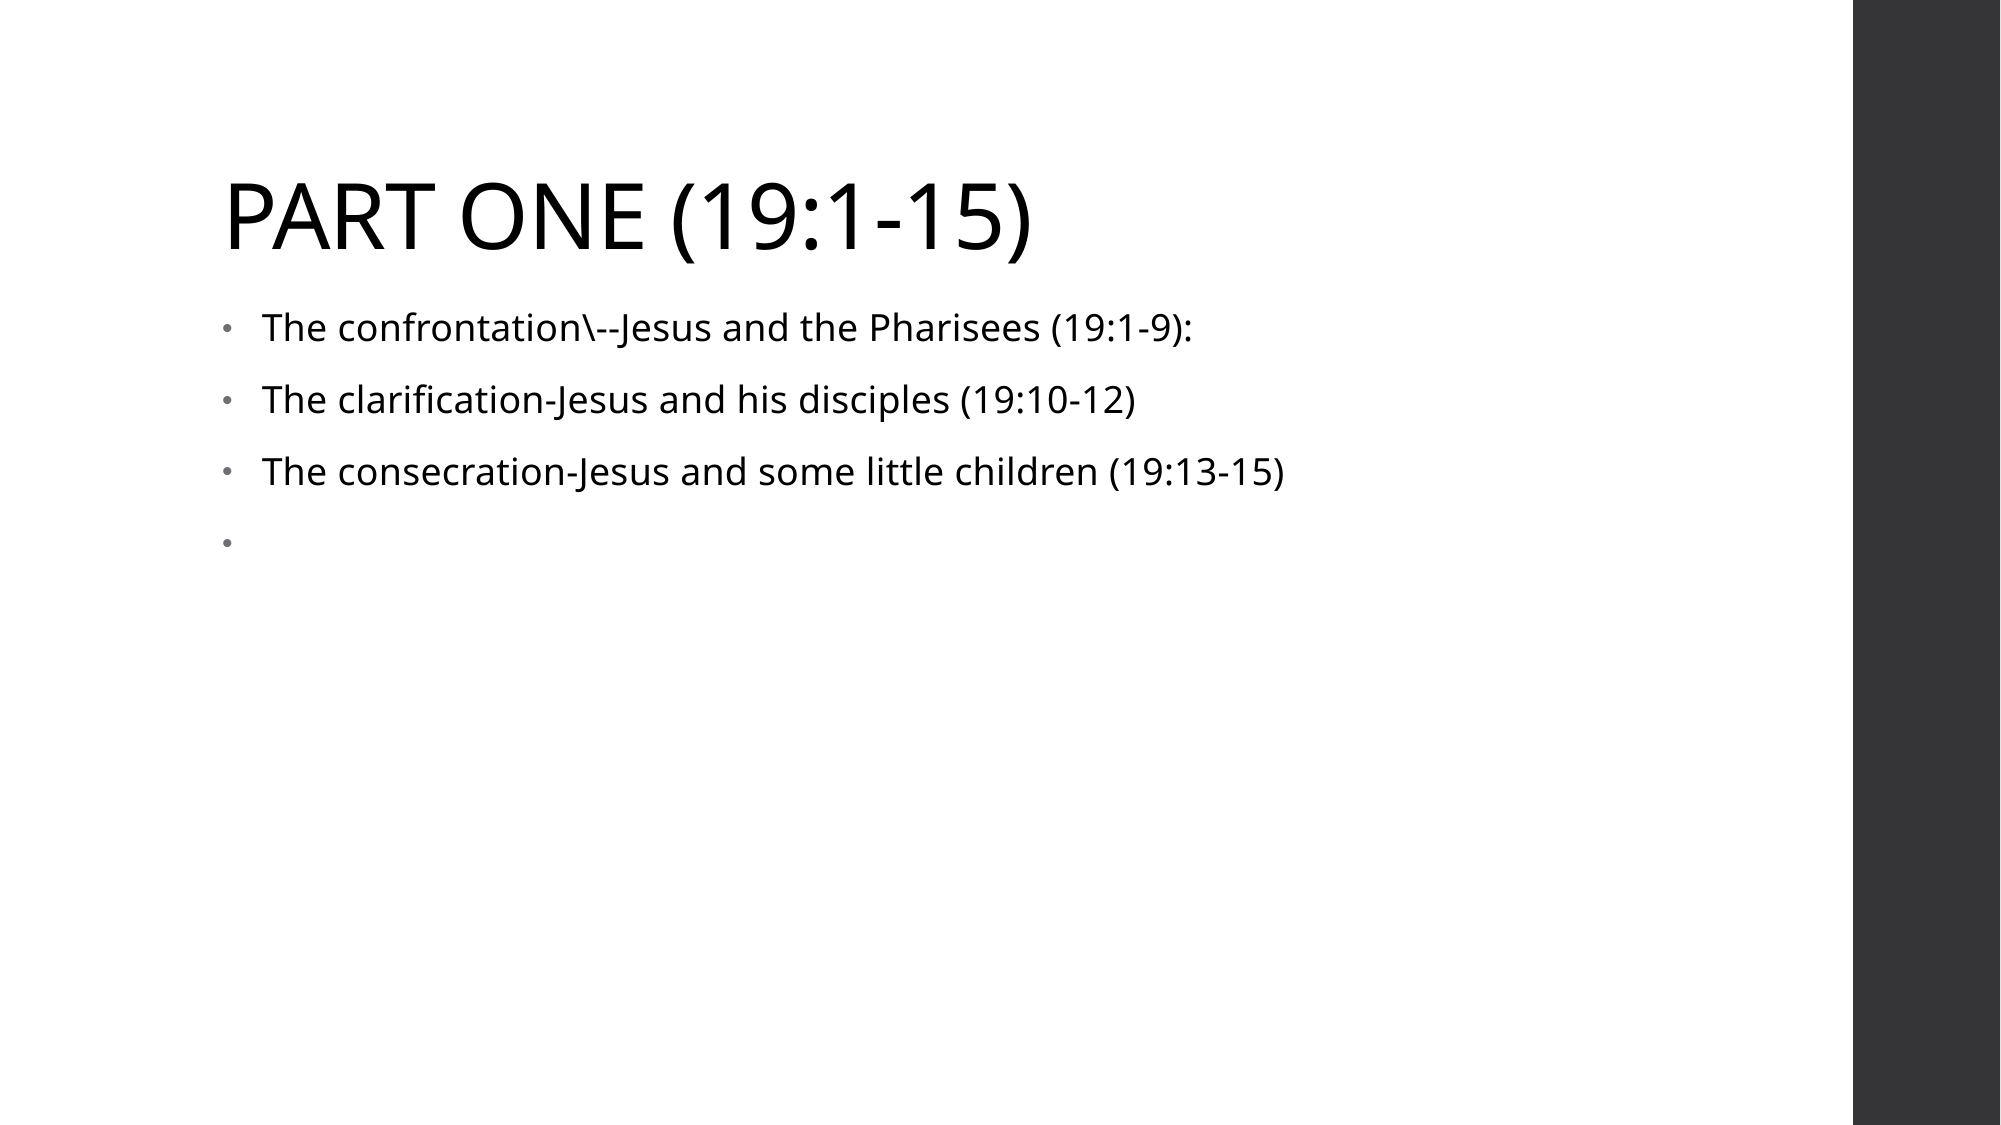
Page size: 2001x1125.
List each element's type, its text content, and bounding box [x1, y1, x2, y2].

list The confrontation\--Jesus and the Pharisees (19:1-9): The clarification-Jesus and his disciples (19:10-12) The consecration-Jesus and some little children (19:13-15) [206, 299, 1617, 1014]
title PART ONE (19:1-15) [206, 60, 1797, 278]
